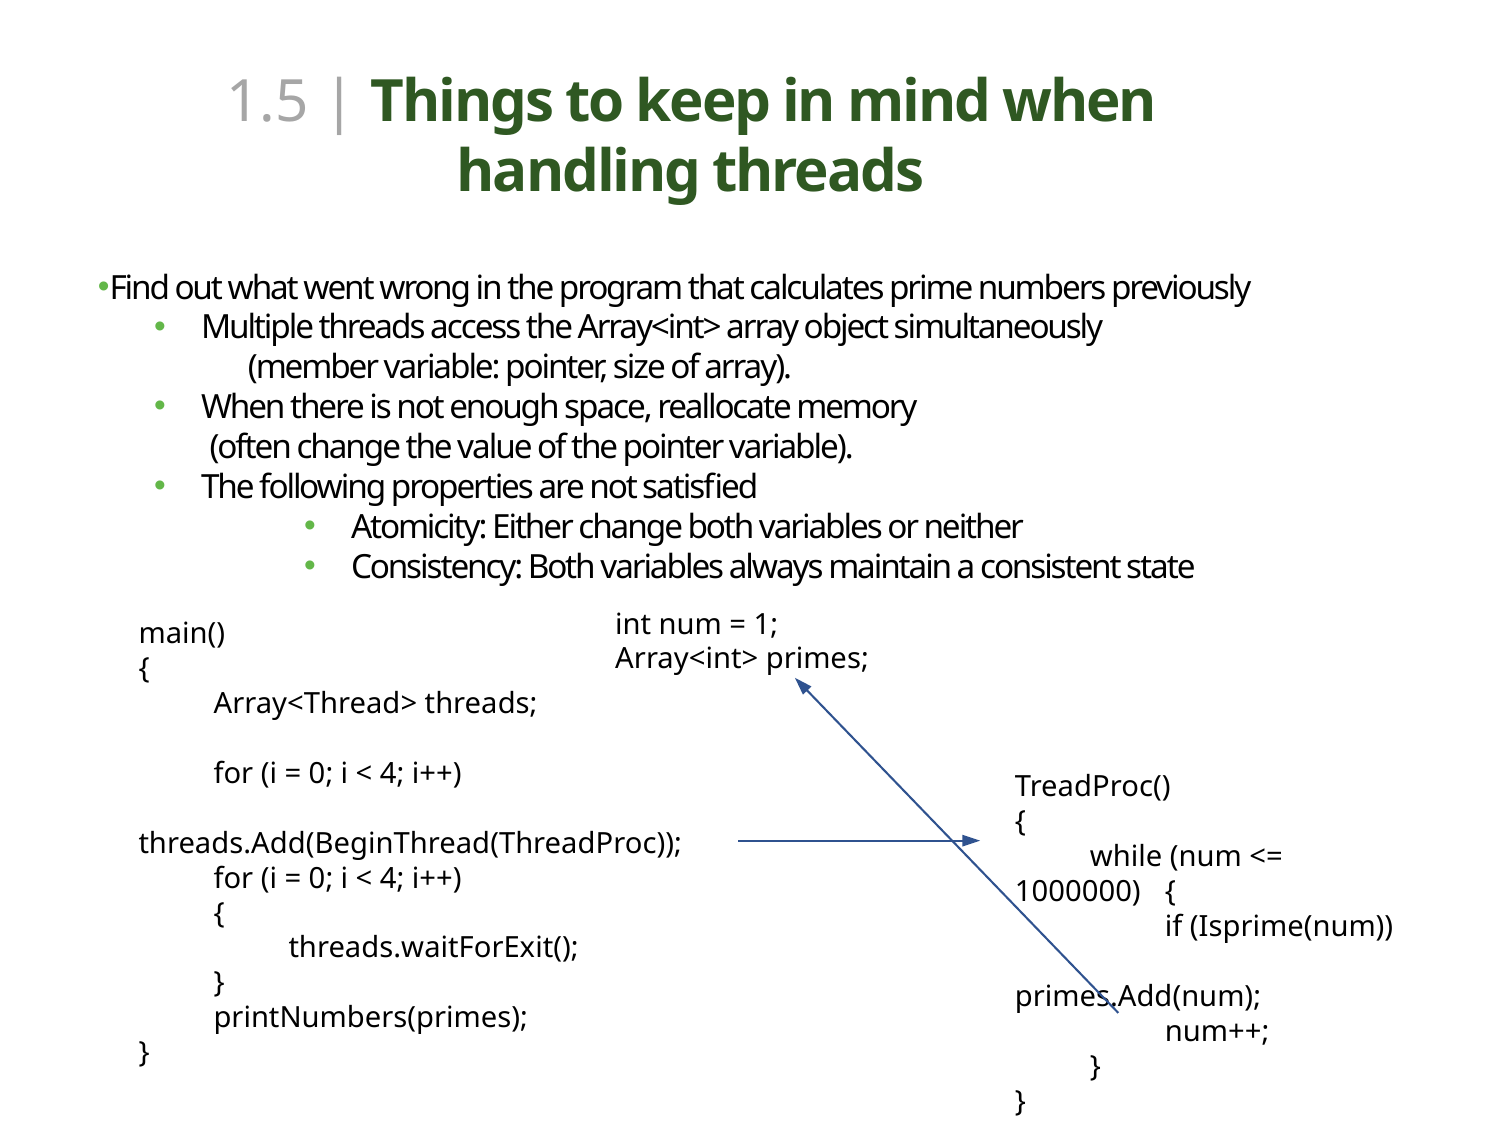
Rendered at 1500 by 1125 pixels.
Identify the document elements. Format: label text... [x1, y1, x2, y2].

text_box 1.5 | Things to keep in mind when handling threads [165, 54, 1216, 211]
text_box Find out what went wrong in the program that calculates prime numbers previously Multiple threads access the Array<int> array object simultaneously (member variable: pointer, size of array). When there is not enough space, reallocate memory (often change the value of the pointer variable). The following properties are not satisfied Atomicity: Either change both variables or neither Consistency: Both variables always maintain a consistent state [82, 258, 1424, 597]
text_box int num = 1; Array<int> primes; [600, 597, 981, 682]
text_box TreadProc() { while (num <= 1000000) { if (Isprime(num)) primes.Add(num); num++; } } [1000, 760, 1431, 1125]
text_box main() { Array<Thread> threads; for (i = 0; i < 4; i++) threads.Add(BeginThread(ThreadProc)); for (i = 0; i < 4; i++) { threads.waitForExit(); } printNumbers(primes); } [123, 607, 775, 1076]
